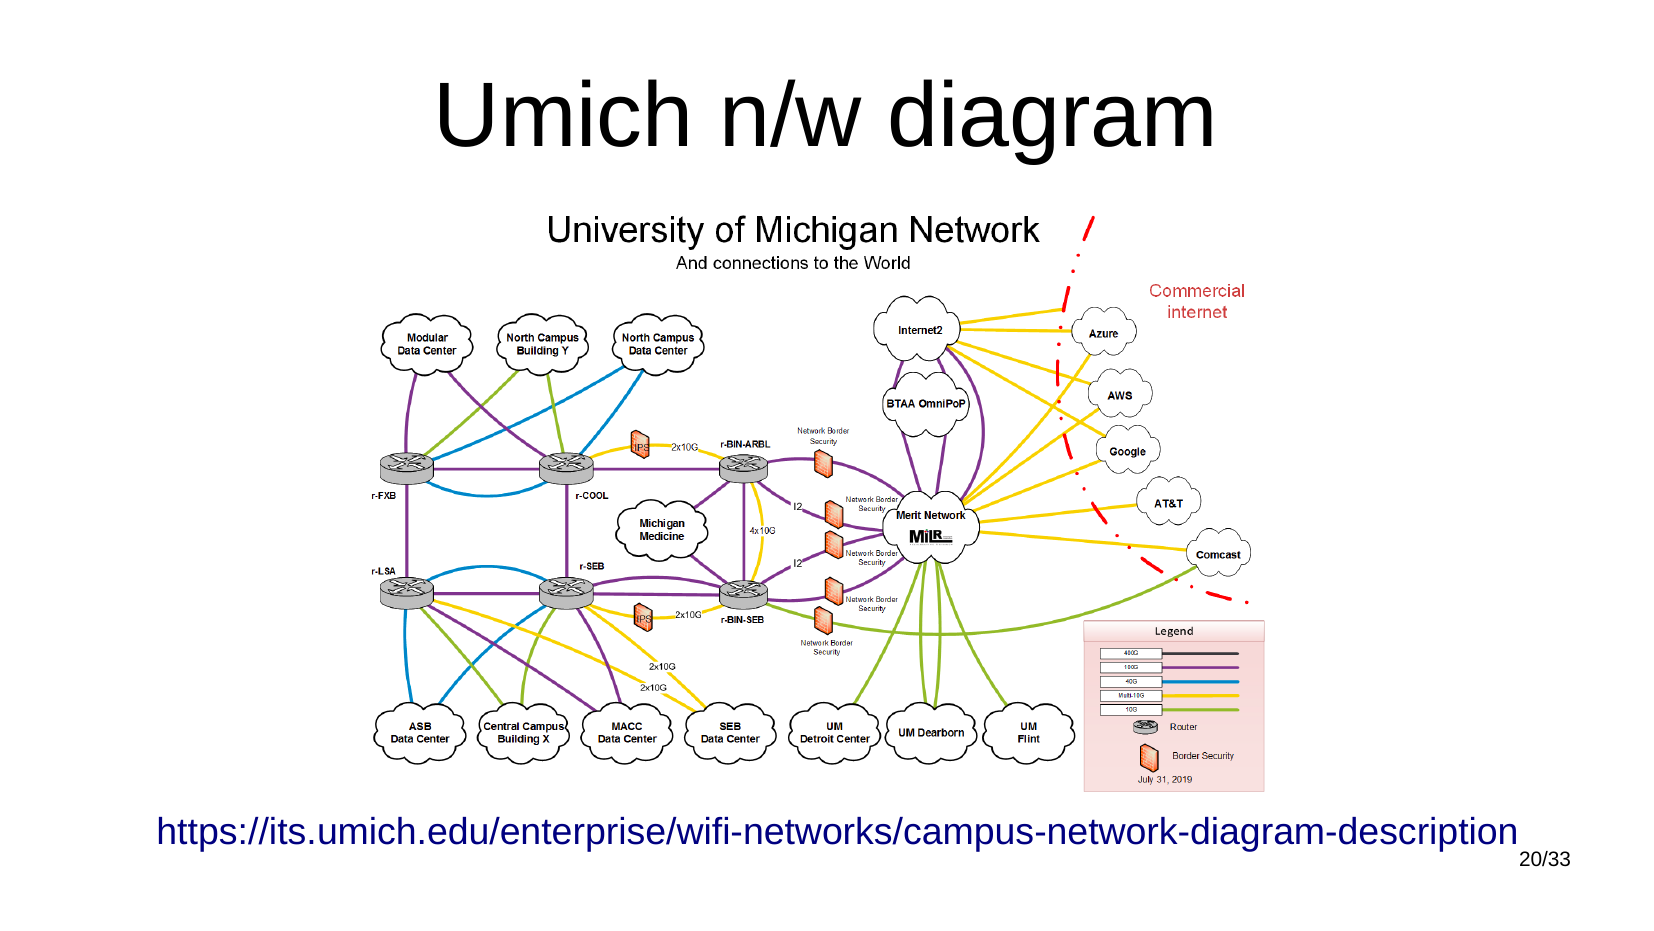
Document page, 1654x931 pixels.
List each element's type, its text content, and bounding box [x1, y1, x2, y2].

text_box https://its.umich.edu/enterprise/wifi-networks/campus-network-diagram-description [141, 803, 1534, 861]
picture [366, 200, 1265, 792]
title Umich n/w diagram [82, 37, 1571, 193]
